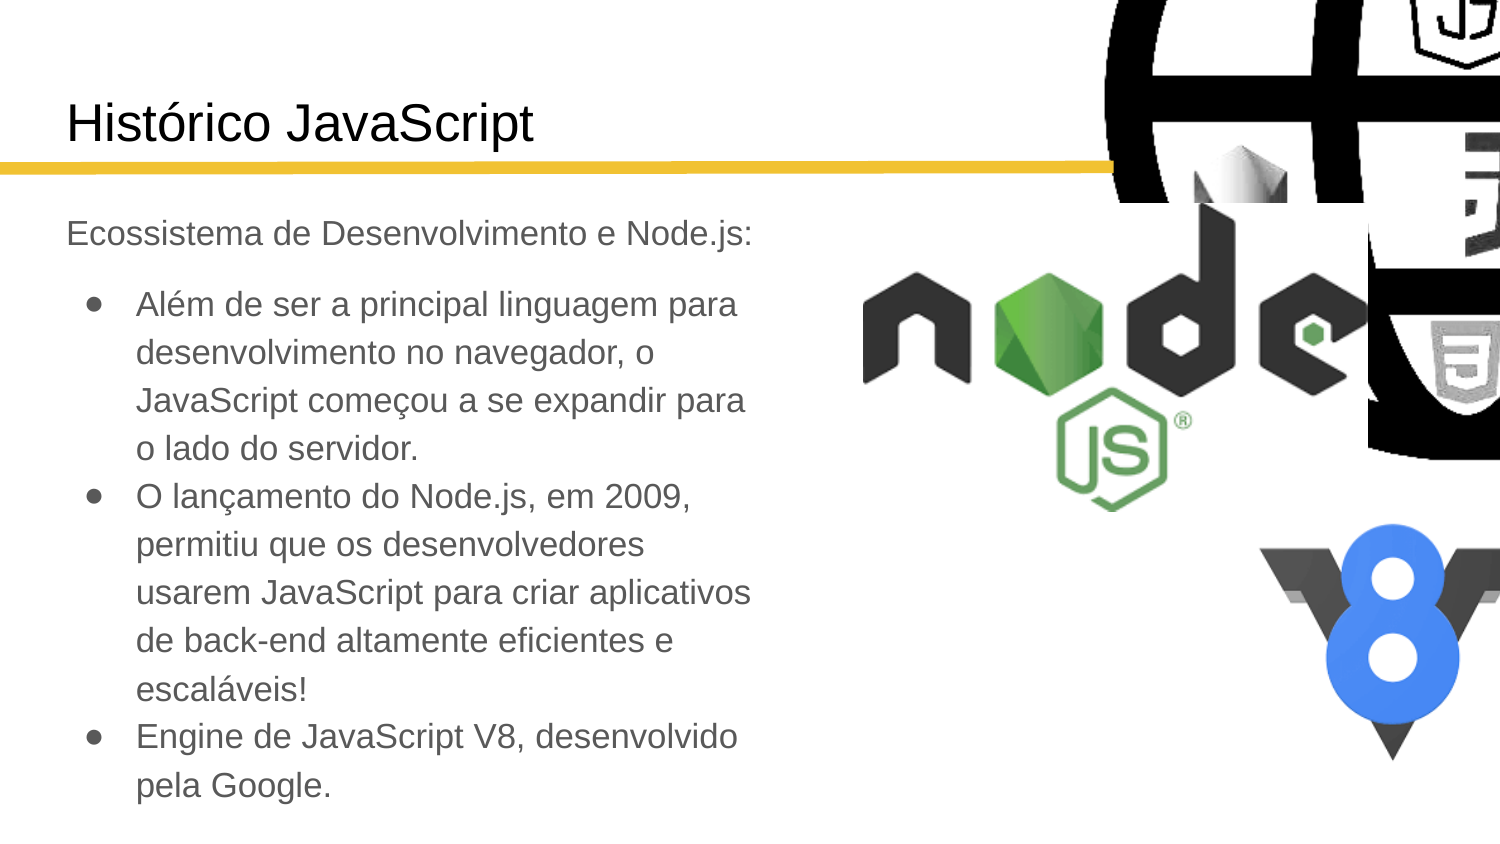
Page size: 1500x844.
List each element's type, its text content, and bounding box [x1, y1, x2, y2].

list Ecossistema de Desenvolvimento e Node.js: Além de ser a principal linguagem para desenvolvimento no navegador, o JavaScript começou a se expandir para o lado do servidor. O lançamento do Node.js, em 2009, permitiu que os desenvolvedores usarem JavaScript para criar aplicativos de back-end altamente eficientes e escaláveis! Engine de JavaScript V8, desenvolvido pela Google. [51, 189, 782, 831]
title Histórico JavaScript [51, 72, 1449, 167]
picture [863, 0, 1500, 784]
